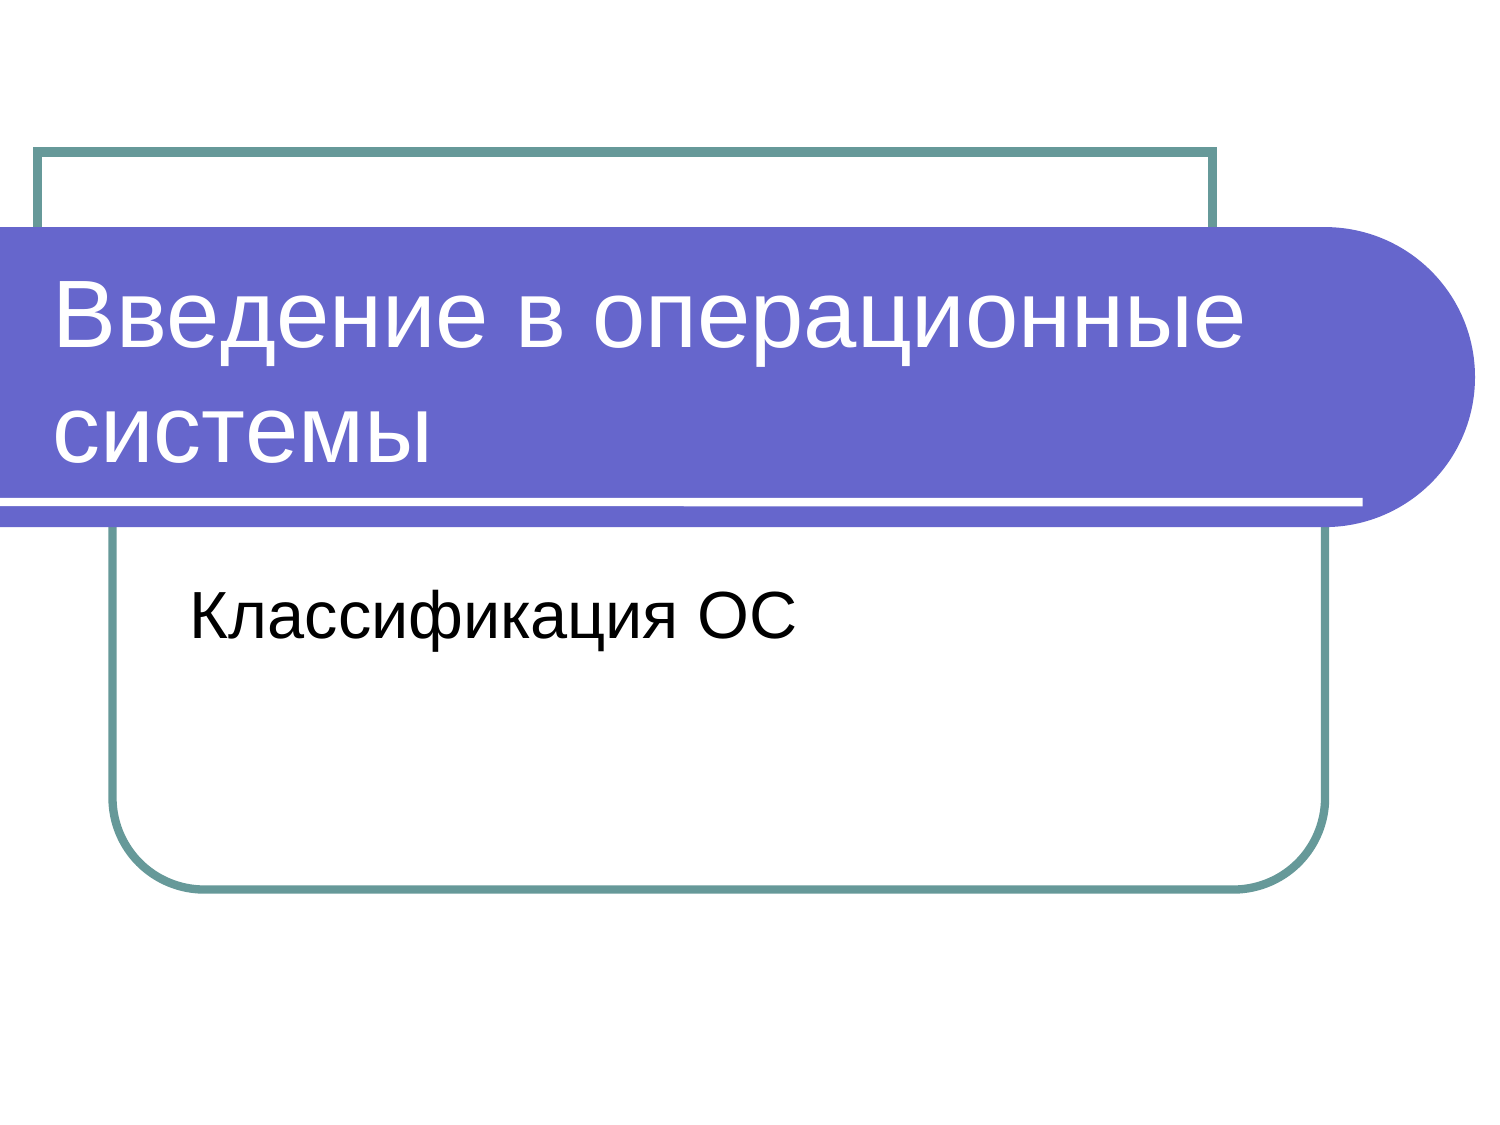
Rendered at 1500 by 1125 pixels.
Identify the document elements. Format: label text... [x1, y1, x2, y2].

title Введение в операционные системы [37, 234, 1363, 499]
subtitle Классификация ОС [174, 564, 1263, 840]
